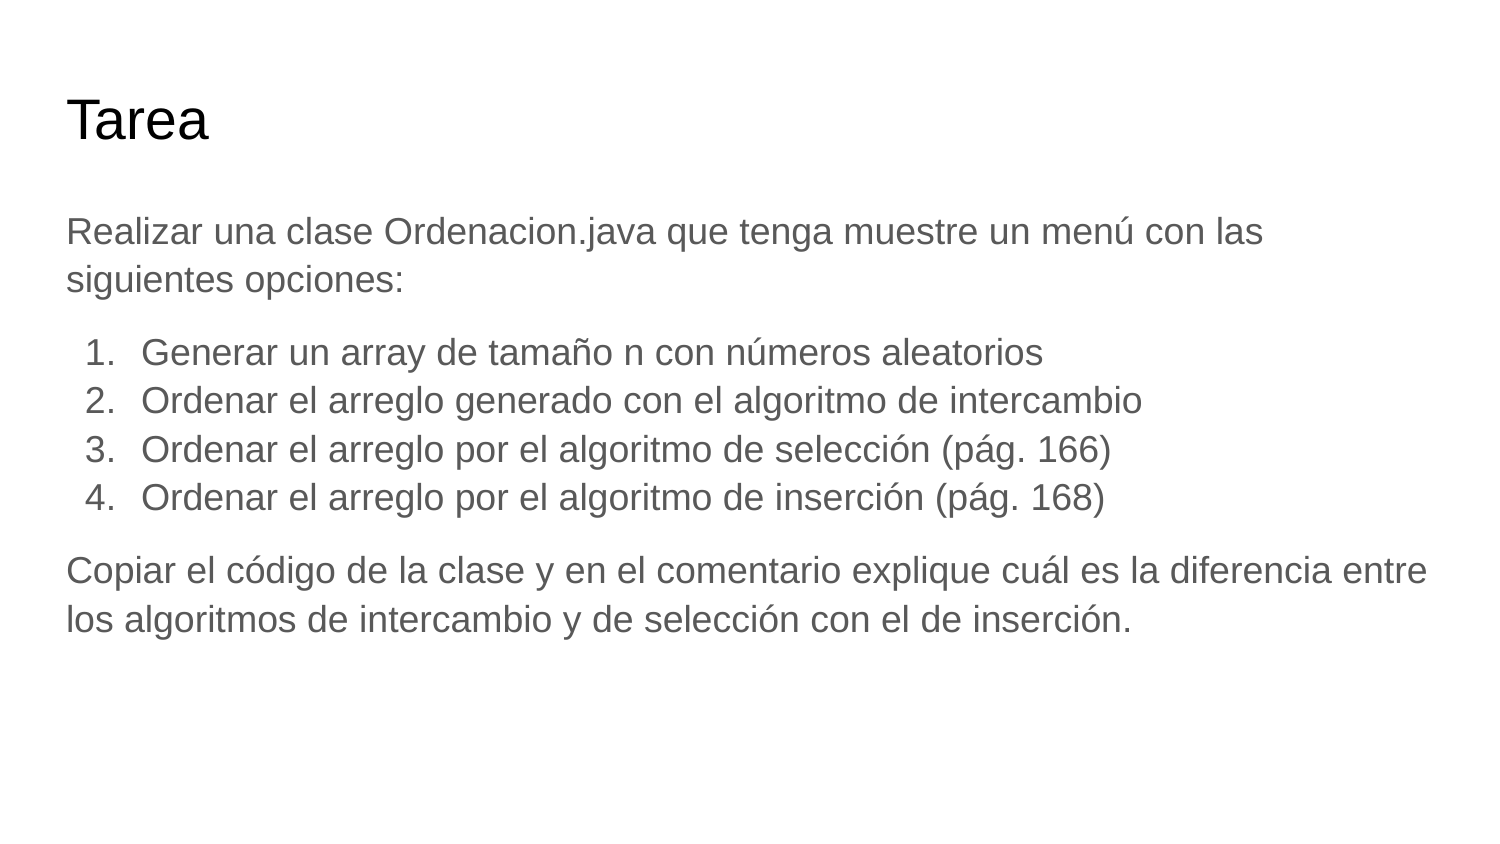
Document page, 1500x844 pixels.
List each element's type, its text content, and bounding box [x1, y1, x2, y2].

list Realizar una clase Ordenacion.java que tenga muestre un menú con las siguientes opciones: Generar un array de tamaño n con números aleatorios Ordenar el arreglo generado con el algoritmo de intercambio Ordenar el arreglo por el algoritmo de selección (pág. 166) Ordenar el arreglo por el algoritmo de inserción (pág. 168) Copiar el código de la clase y en el comentario explique cuál es la diferencia entre los algoritmos de intercambio y de selección con el de inserción. [51, 189, 1449, 750]
title Tarea [51, 72, 1449, 167]
